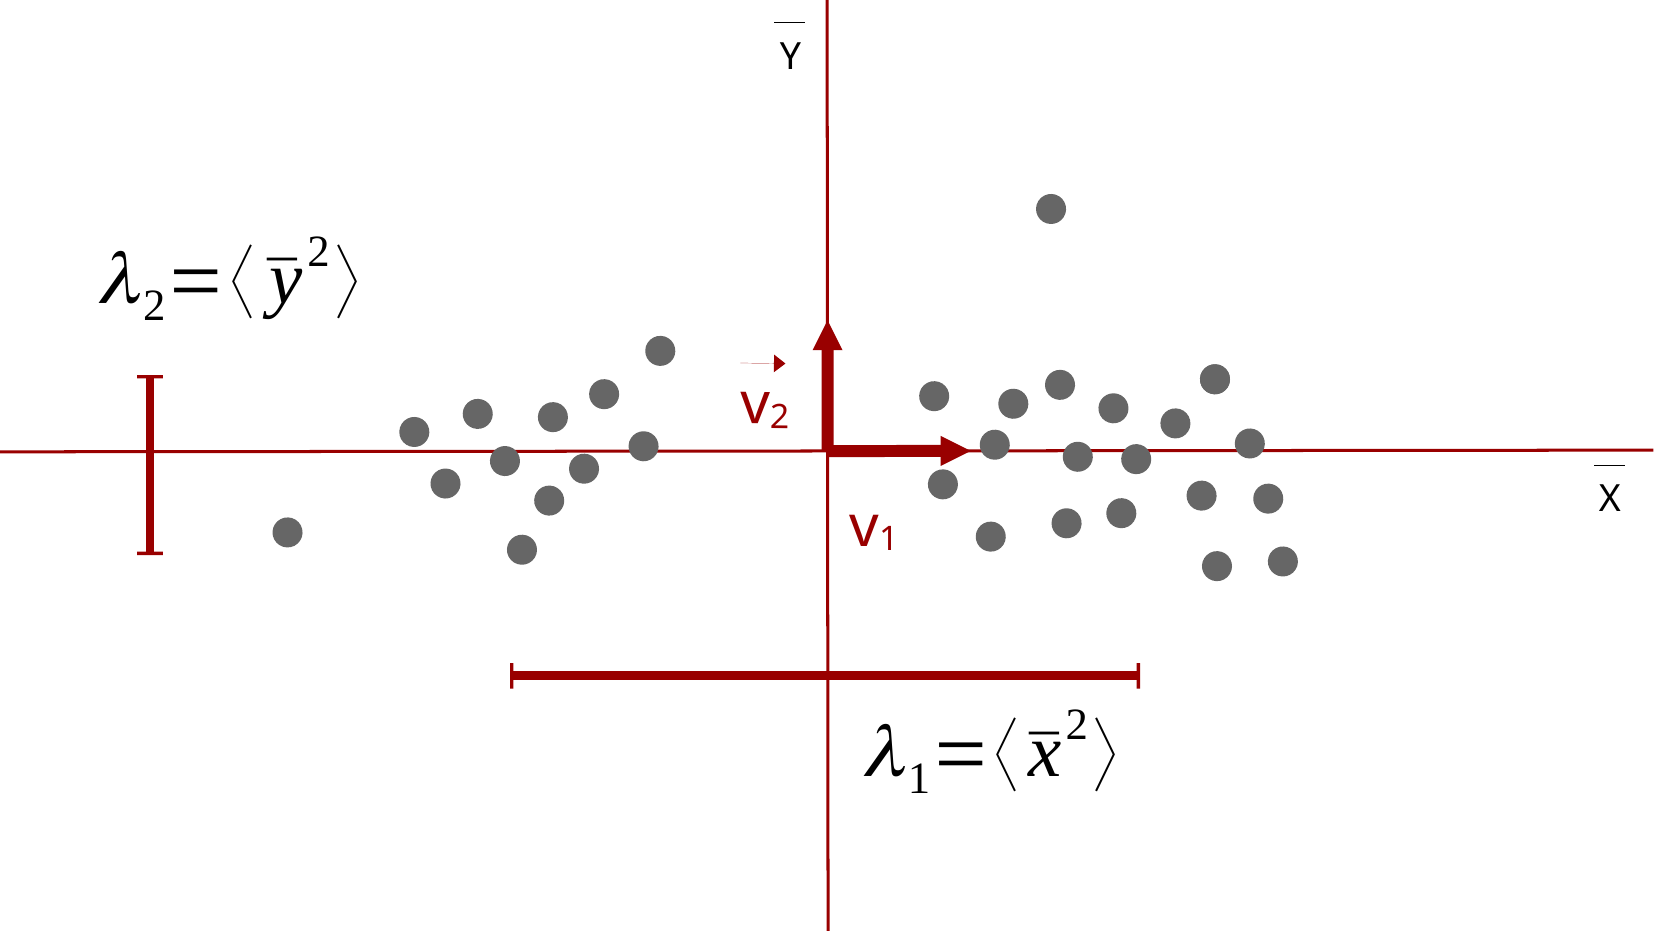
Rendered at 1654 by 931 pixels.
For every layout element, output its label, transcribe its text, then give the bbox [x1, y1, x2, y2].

text_box [272, 517, 303, 548]
text_box [1234, 428, 1265, 459]
text_box [1036, 193, 1067, 224]
text_box [628, 431, 659, 462]
text_box [1051, 508, 1082, 539]
text_box [975, 521, 1006, 552]
chart [90, 225, 367, 331]
text_box [1253, 483, 1284, 514]
text_box [506, 534, 537, 565]
text_box [919, 381, 950, 412]
text_box v2 [725, 353, 810, 445]
text_box [534, 485, 565, 516]
text_box [1106, 498, 1137, 529]
text_box [489, 446, 520, 477]
text_box [1201, 551, 1233, 582]
text_box [1186, 480, 1217, 511]
text_box [1267, 546, 1298, 577]
chart [854, 698, 1126, 804]
text_box [1062, 441, 1093, 472]
text_box [537, 402, 568, 433]
text_box [1045, 369, 1076, 400]
text_box [645, 335, 676, 366]
text_box [1199, 364, 1231, 395]
text_box [979, 429, 1010, 460]
text_box [927, 469, 958, 500]
text_box [1121, 444, 1152, 475]
text_box [430, 468, 461, 499]
text_box [1160, 408, 1191, 439]
text_box [462, 398, 493, 429]
text_box X [1584, 463, 1645, 516]
text_box [589, 379, 620, 410]
text_box [998, 388, 1029, 419]
text_box [569, 453, 600, 484]
text_box [1098, 393, 1129, 424]
text_box [399, 416, 430, 447]
text_box v1 [834, 476, 919, 567]
text_box Y [765, 22, 826, 76]
